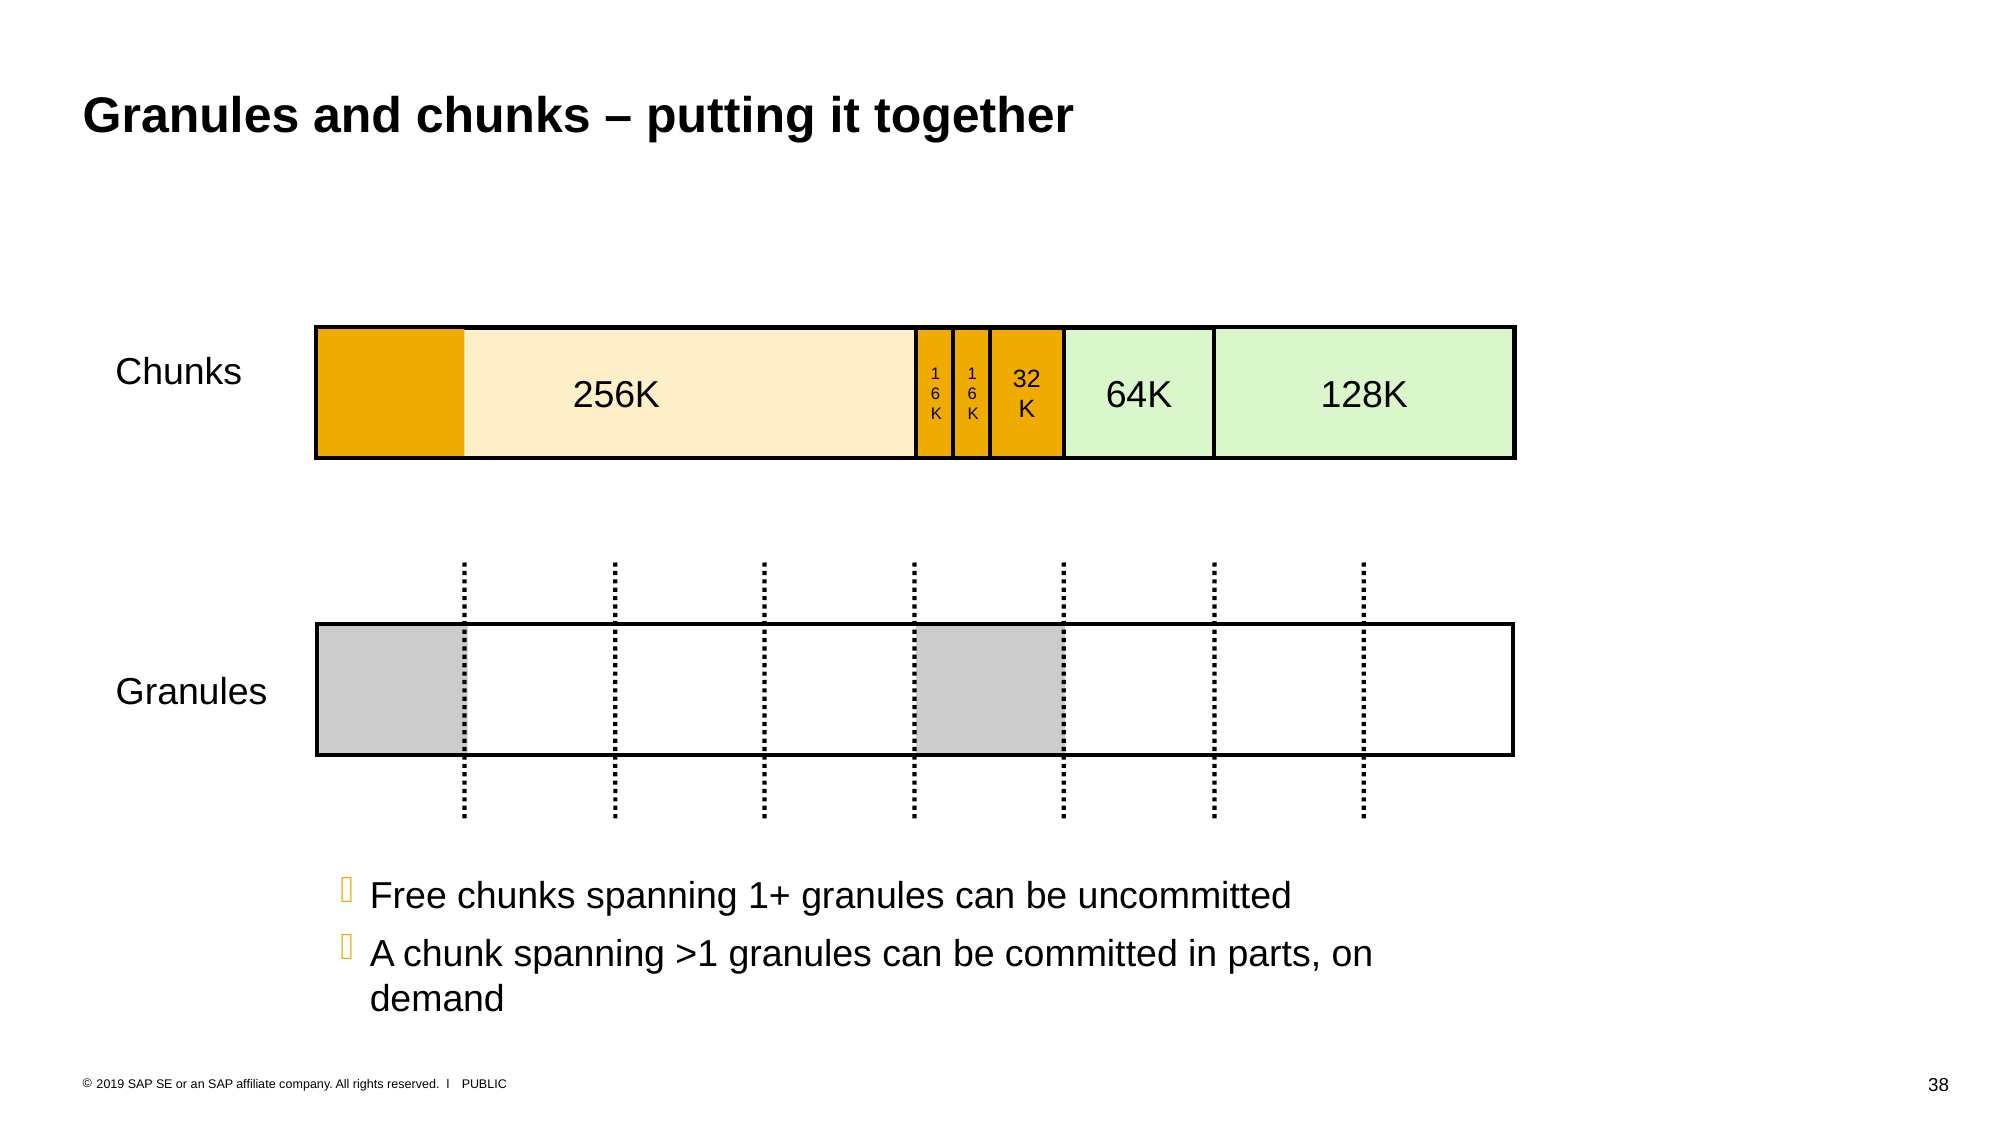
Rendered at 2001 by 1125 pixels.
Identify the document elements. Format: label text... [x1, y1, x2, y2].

text_box 16K [952, 329, 990, 456]
text_box 16K [916, 329, 952, 456]
text_box [916, 626, 1215, 753]
text_box Chunks [115, 347, 243, 393]
text_box [319, 626, 468, 753]
text_box [1216, 626, 1511, 753]
title Granules and chunks – putting it together [82, 82, 1918, 144]
text_box [318, 329, 465, 456]
text_box 128K [1214, 329, 1512, 456]
text_box 256K [465, 329, 916, 456]
text_box 64K [1064, 329, 1214, 456]
text_box 32K [990, 329, 1064, 456]
list Free chunks spanning 1+ granules can be uncommitted A chunk spanning >1 granules can be committed in parts, on demand [340, 870, 1425, 1040]
text_box Granules [115, 666, 268, 712]
